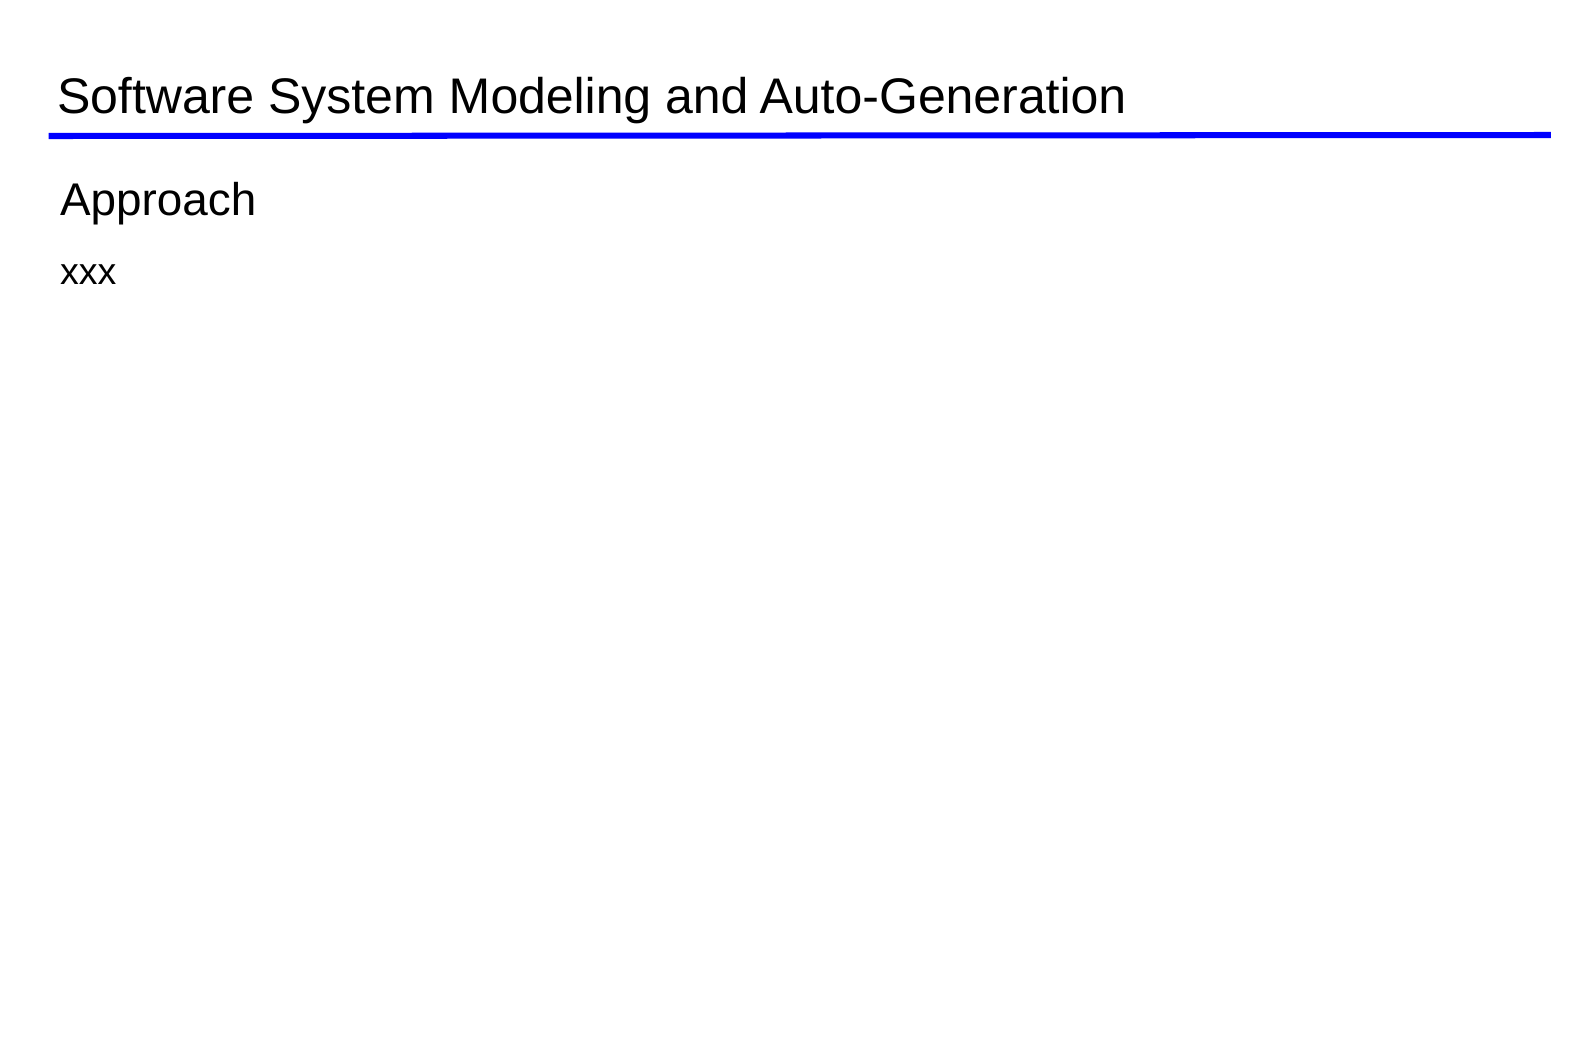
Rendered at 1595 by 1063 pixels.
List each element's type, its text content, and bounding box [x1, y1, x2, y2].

text_box Software System Modeling and Auto-Generation [42, 60, 1142, 132]
text_box Approach [45, 166, 272, 233]
text_box xxx [45, 243, 131, 301]
